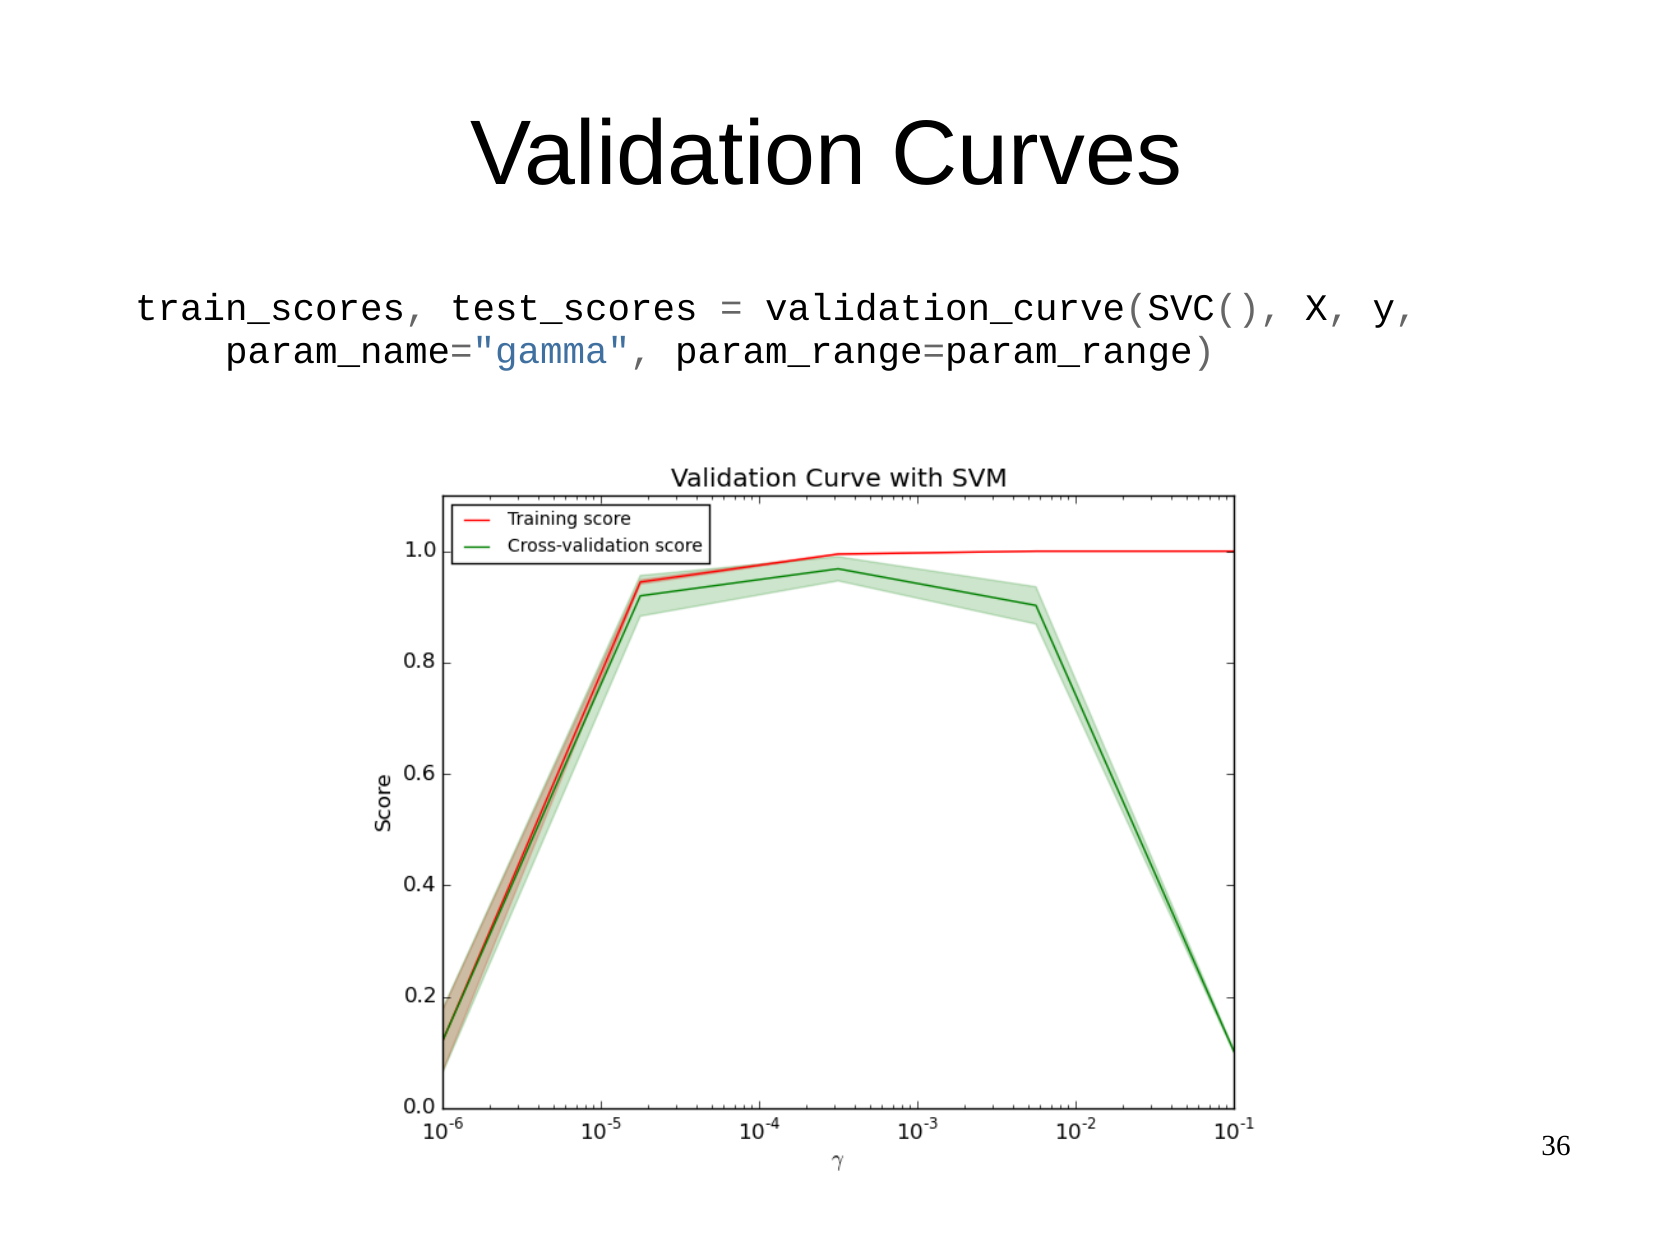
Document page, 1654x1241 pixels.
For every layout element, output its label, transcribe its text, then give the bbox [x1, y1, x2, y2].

text_box train_scores, test_scores = validation_curve(SVC(), X, y, param_name="gamma", param_range=param_range) [135, 289, 1517, 376]
picture [315, 419, 1336, 1186]
title Validation Curves [82, 49, 1571, 257]
